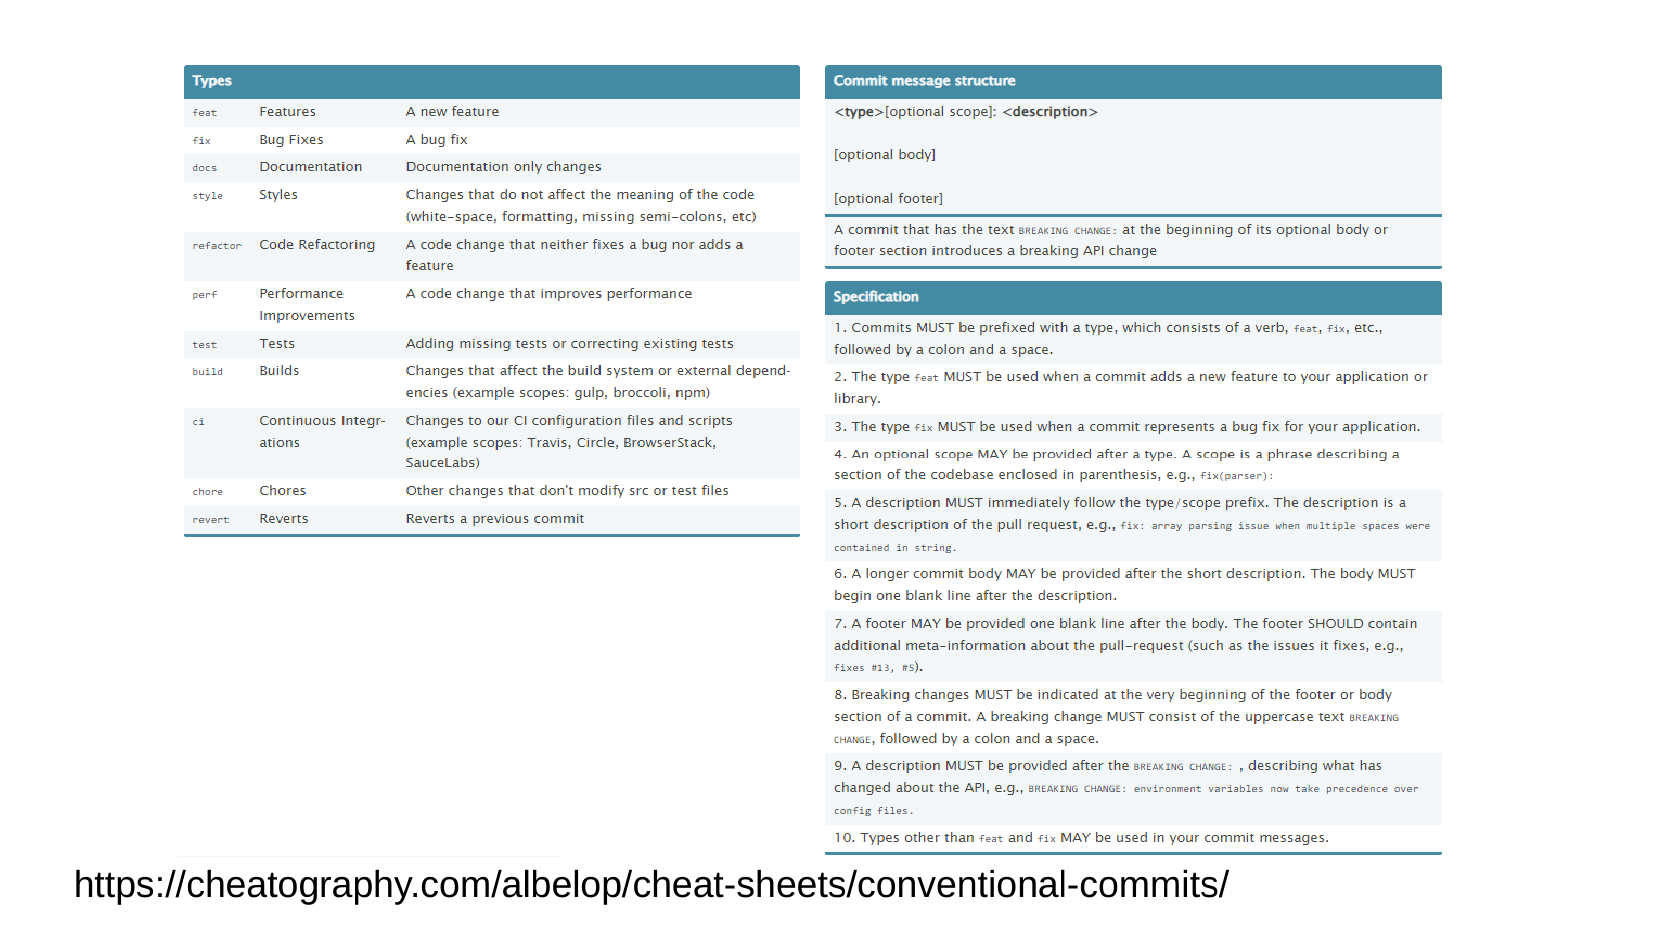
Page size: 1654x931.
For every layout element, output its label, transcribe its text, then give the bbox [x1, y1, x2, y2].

picture [177, 58, 1448, 857]
text_box https://cheatography.com/albelop/cheat-sheets/conventional-commits/ [59, 856, 1245, 914]
